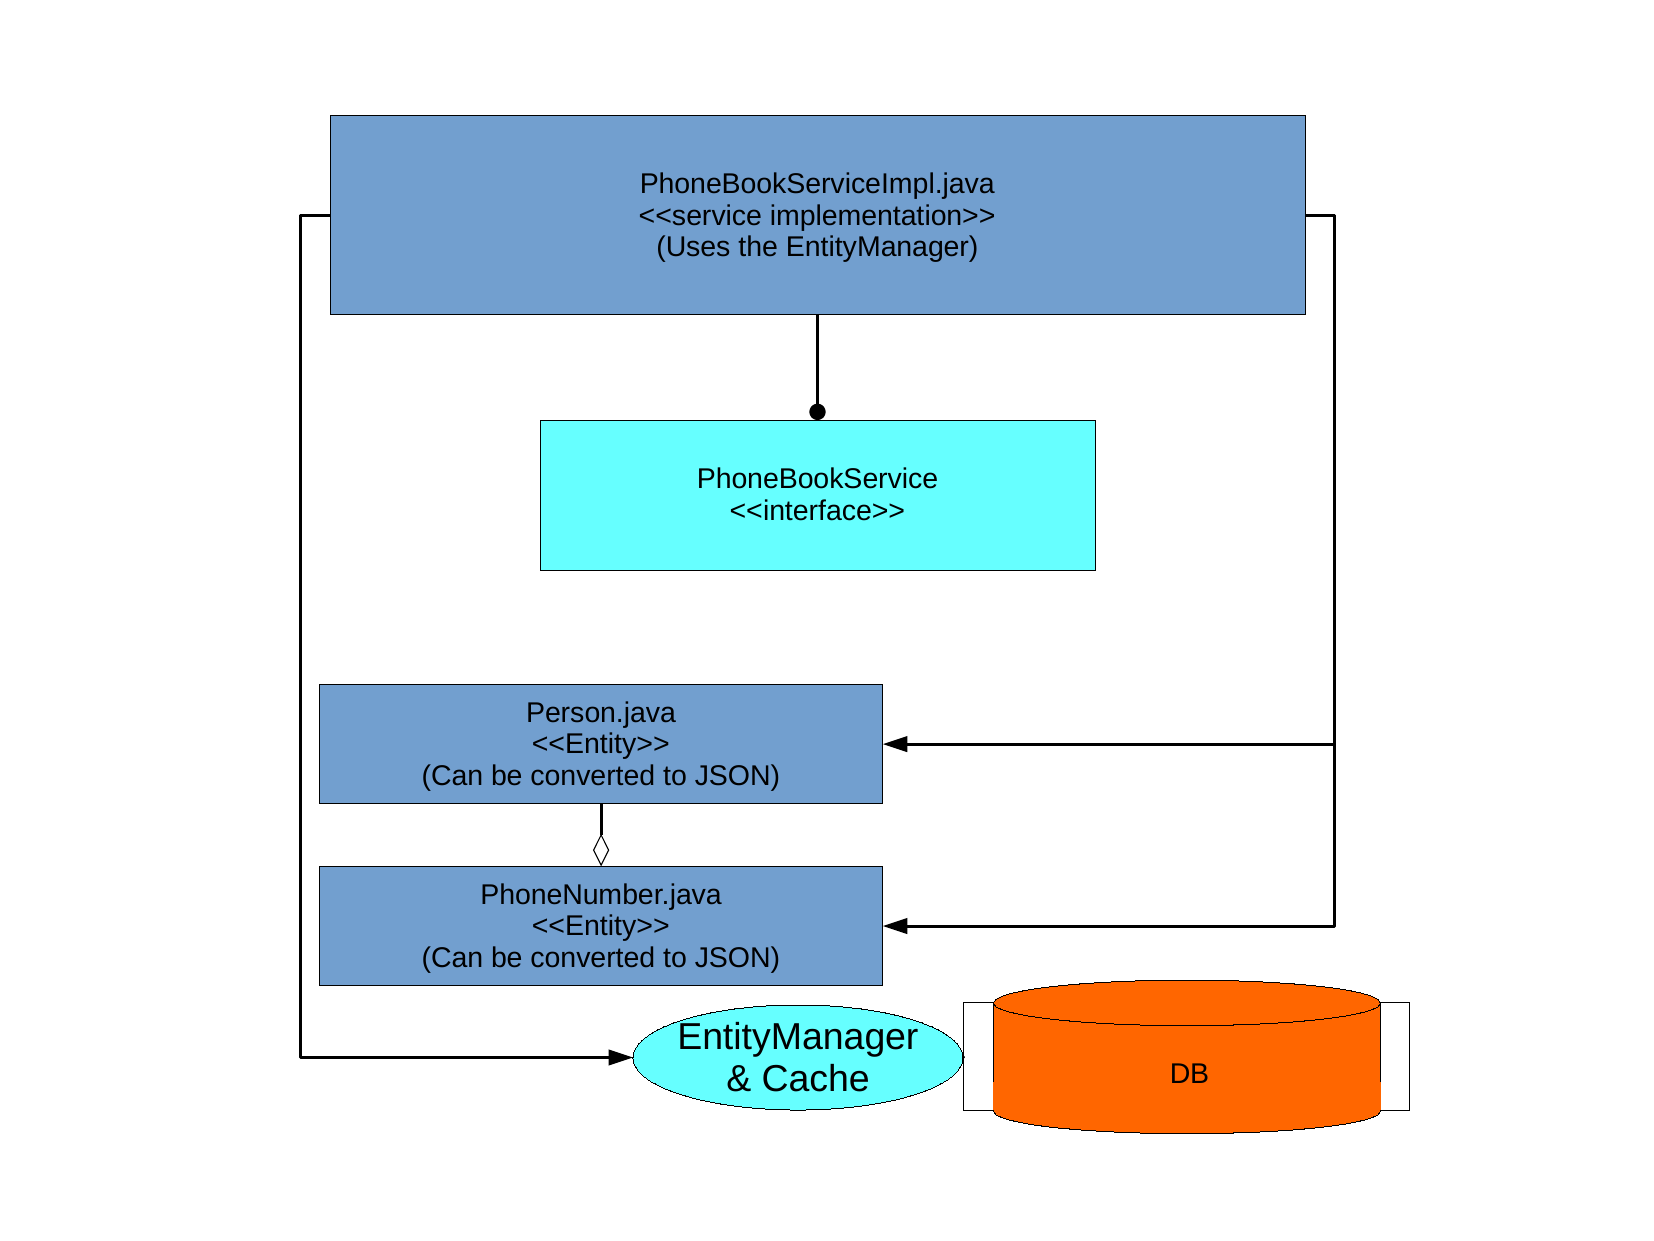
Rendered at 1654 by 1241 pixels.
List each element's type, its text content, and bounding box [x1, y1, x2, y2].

text_box [993, 980, 1381, 1134]
text_box PhoneBookService <<interface>> [540, 420, 1096, 571]
text_box DB [1155, 1050, 1225, 1098]
text_box EntityManager & Cache [632, 1005, 964, 1111]
text_box Person.java <<Entity>> (Can be converted to JSON) [319, 684, 883, 804]
text_box PhoneNumber.java <<Entity>> (Can be converted to JSON) [319, 866, 883, 986]
text_box PhoneBookServiceImpl.java <<service implementation>> (Uses the EntityManager) [330, 115, 1306, 315]
